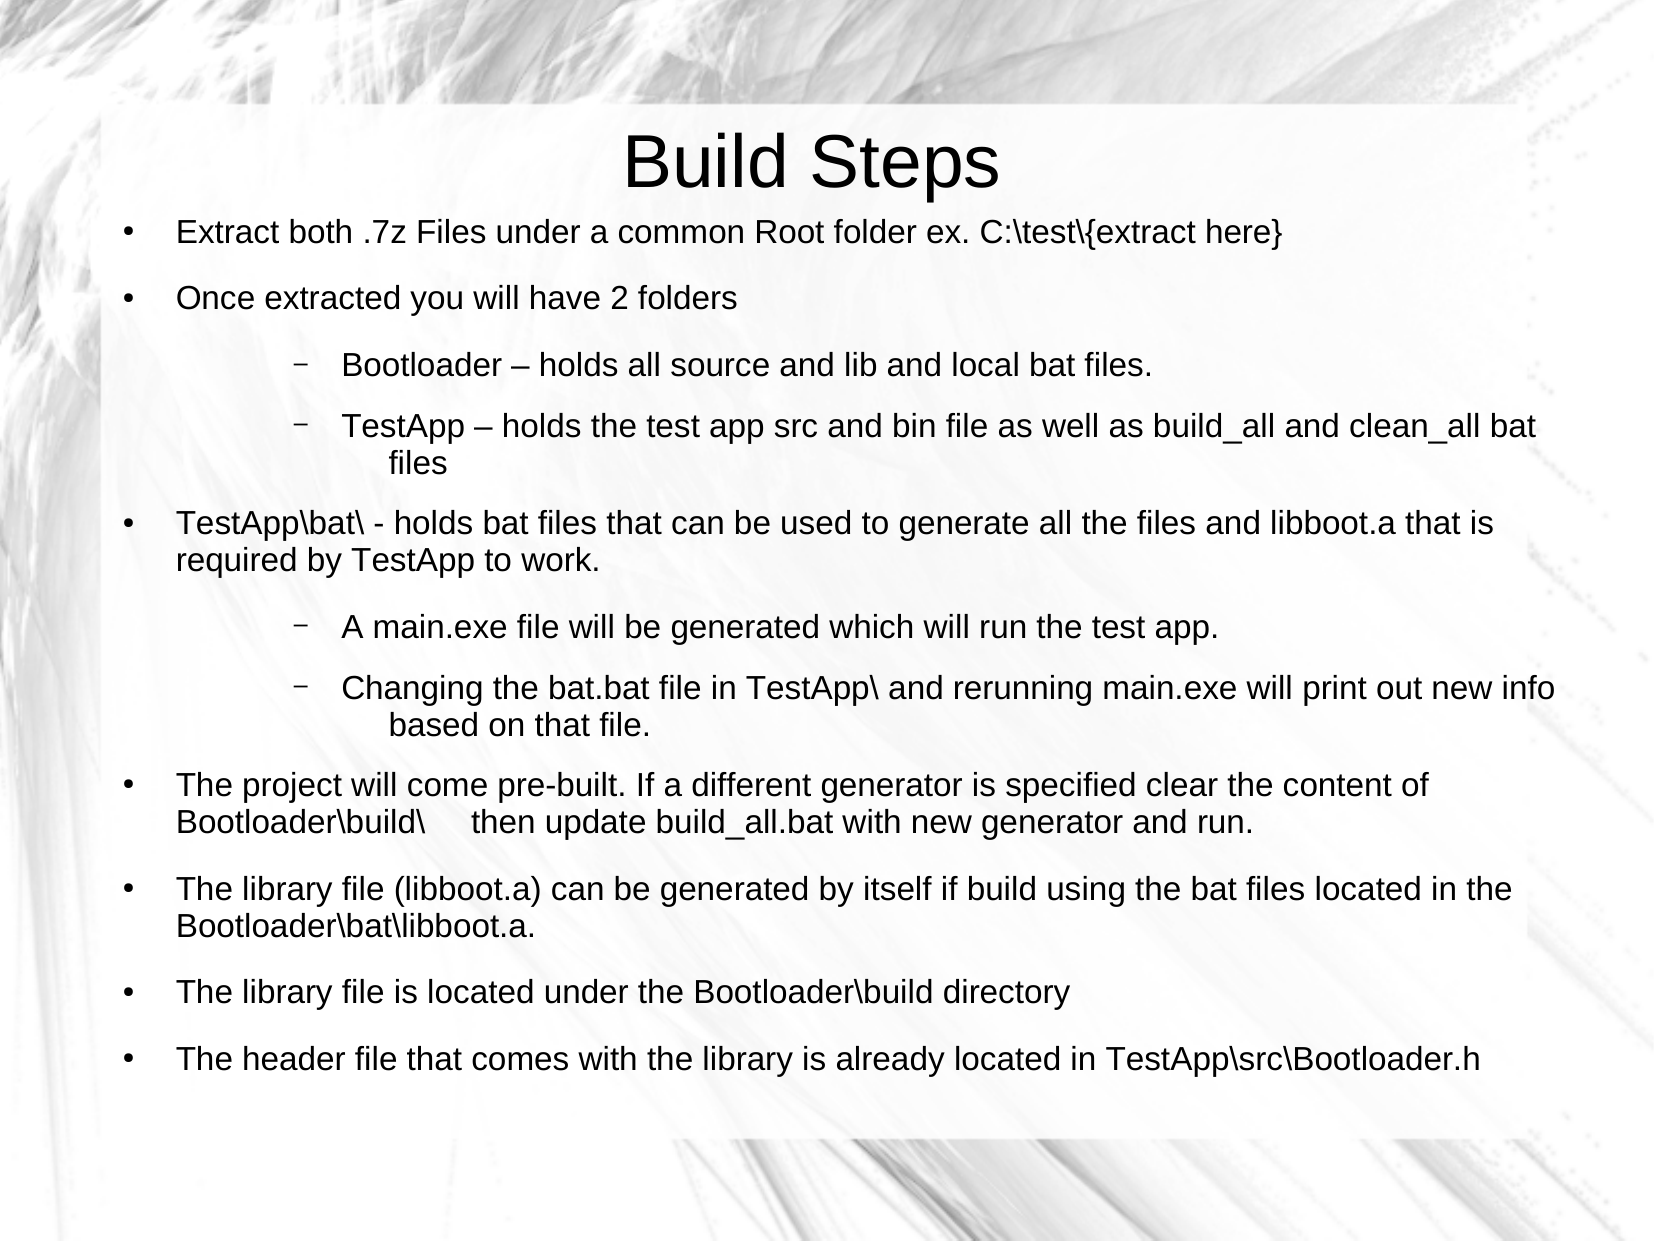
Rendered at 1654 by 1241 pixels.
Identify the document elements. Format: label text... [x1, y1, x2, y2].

list Extract both .7z Files under a common Root folder ex. C:\test\{extract here} Once extracted you will have 2 folders Bootloader – holds all source and lib and local bat files. TestApp – holds the test app src and bin file as well as build_all and clean_all bat files TestApp\bat\ - holds bat files that can be used to generate all the files and libboot.a that is required by TestApp to work. A main.exe file will be generated which will run the test app. Changing the bat.bat file in TestApp\ and rerunning main.exe will print out new info based on that file. The project will come pre-built. If a different generator is specified clear the content of Bootloader\build\ then update build_all.bat with new generator and run. The library file (libboot.a) can be generated by itself if build using the bat files located in the Bootloader\bat\libboot.a. The library file is located under the Bootloader\build directory The header file that comes with the library is already located in TestApp\src\Bootloader.h [105, 213, 1558, 1082]
picture [0, 0, 1654, 1241]
title Build Steps [118, 97, 1506, 213]
